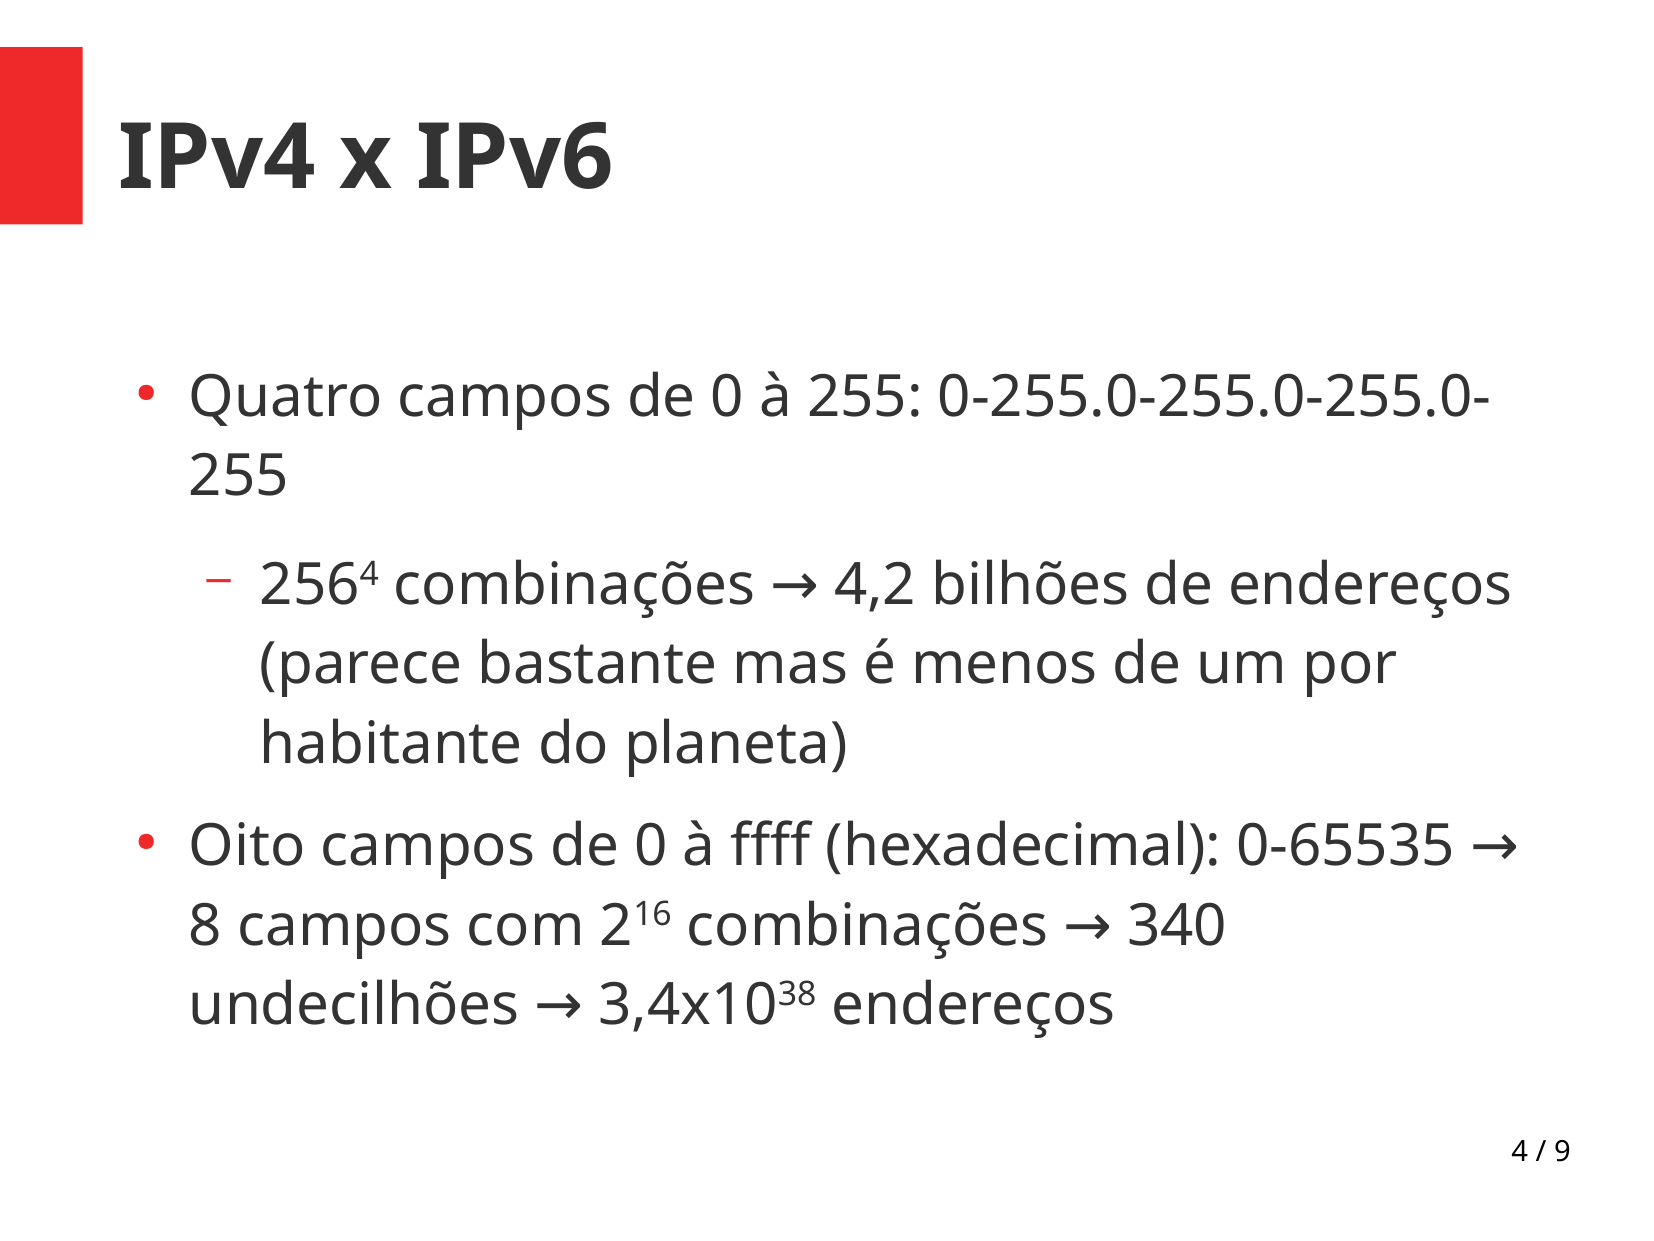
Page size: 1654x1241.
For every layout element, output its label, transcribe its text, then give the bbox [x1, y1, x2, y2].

title IPv4 x IPv6 [118, 49, 1571, 257]
list Quatro campos de 0 à 255: 0-255.0-255.0-255.0-255 2564 combinações → 4,2 bilhões de endereços (parece bastante mas é menos de um por habitante do planeta) Oito campos de 0 à ffff (hexadecimal): 0-65535 → 8 campos com 216 combinações → 340 undecilhões → 3,4x1038 endereços [118, 354, 1536, 1074]
